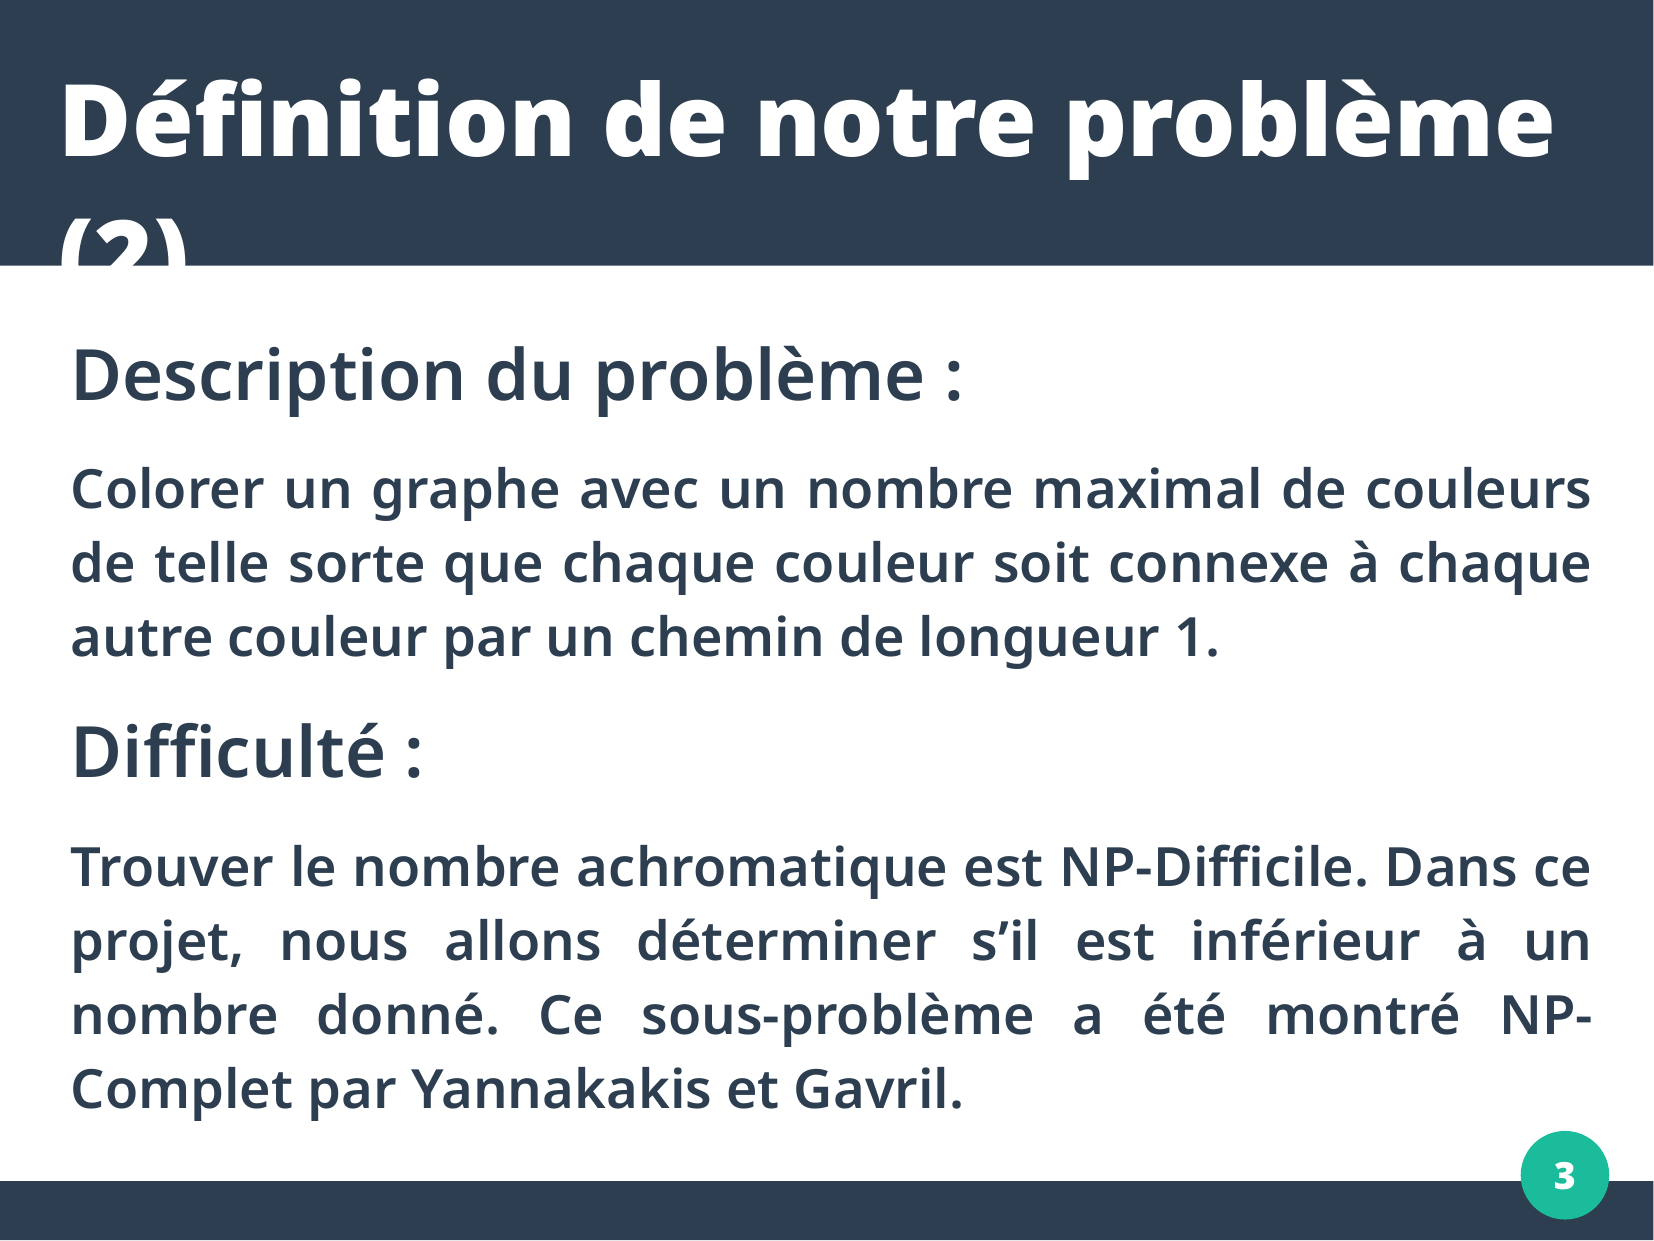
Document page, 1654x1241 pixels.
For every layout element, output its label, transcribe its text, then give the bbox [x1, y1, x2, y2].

list Description du problème : Colorer un graphe avec un nombre maximal de couleurs de telle sorte que chaque couleur soit connexe à chaque autre couleur par un chemin de longueur 1. Difficulté : Trouver le nombre achromatique est NP-Difficile. Dans ce projet, nous allons déterminer s’il est inférieur à un nombre donné. Ce sous-problème a été montré NP-Complet par Yannakakis et Gavril. [0, 324, 1595, 1152]
title Définition de notre problème (2) [59, 49, 1595, 207]
